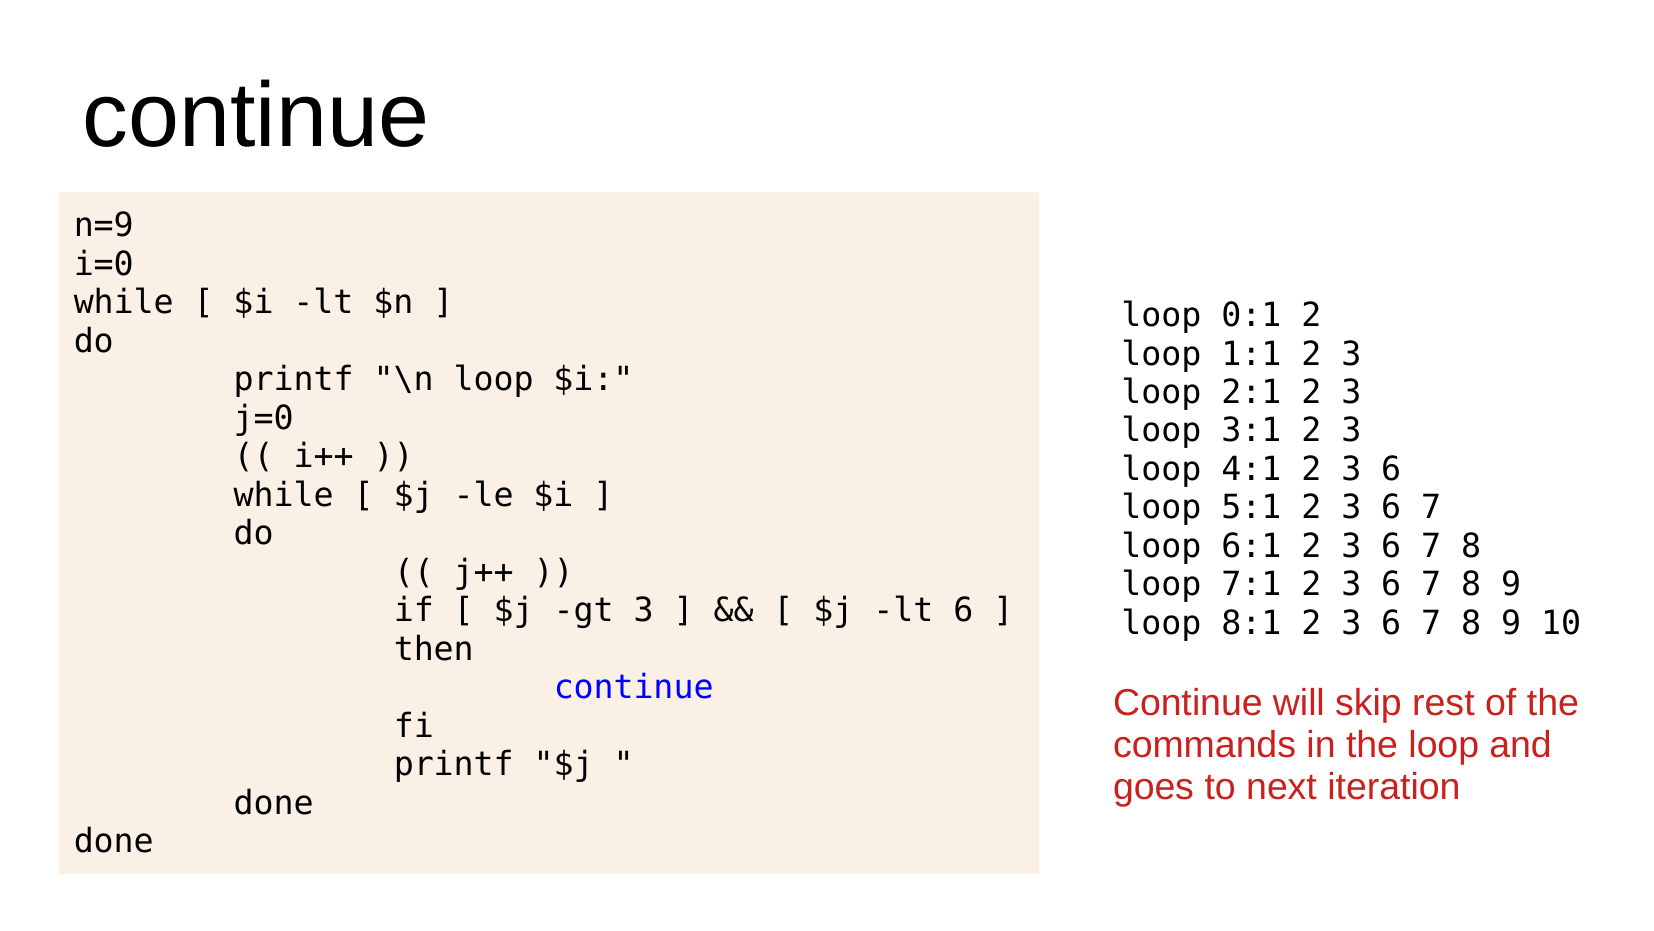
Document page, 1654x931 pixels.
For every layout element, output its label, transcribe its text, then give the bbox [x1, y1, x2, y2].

text_box n=9 i=0 while [ $i -lt $n ] do printf "\n loop $i:" j=0 (( i++ )) while [ $j -le $i ] do (( j++ )) if [ $j -gt 3 ] && [ $j -lt 6 ] then continue fi printf "$j " done done [59, 192, 1040, 874]
text_box Continue will skip rest of the commands in the loop and goes to next iteration [1098, 674, 1595, 815]
title continue [82, 37, 1571, 193]
text_box loop 0:1 2 loop 1:1 2 3 loop 2:1 2 3 loop 3:1 2 3 loop 4:1 2 3 6 loop 5:1 2 3 6 7 loop 6:1 2 3 6 7 8 loop 7:1 2 3 6 7 8 9 loop 8:1 2 3 6 7 8 9 10 [1086, 288, 1607, 650]
